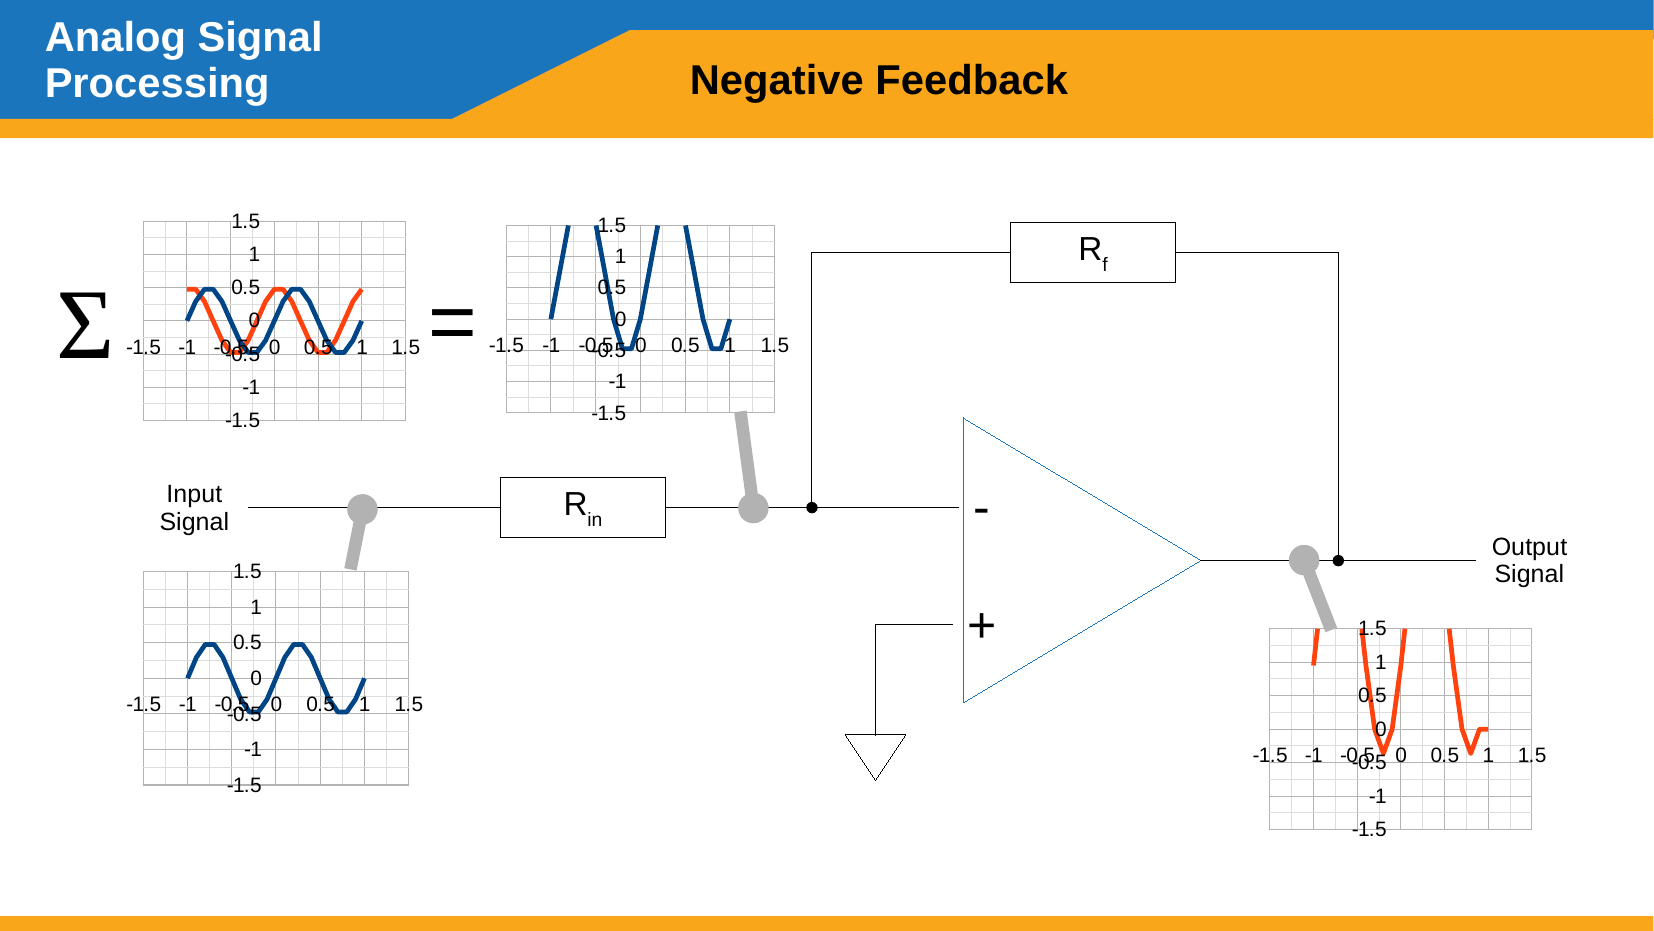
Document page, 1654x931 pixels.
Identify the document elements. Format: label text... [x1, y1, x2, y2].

text_box [0, 916, 1654, 931]
text_box Rf [1010, 222, 1176, 283]
text_box Output Signal [1475, 522, 1584, 598]
text_box [1332, 554, 1345, 567]
text_box Rin [500, 477, 666, 538]
text_box + [952, 589, 998, 661]
text_box = [426, 268, 482, 377]
chart [120, 555, 429, 802]
text_box [0, 30, 1654, 139]
text_box - [958, 471, 1004, 543]
text_box Input Signal [140, 469, 249, 545]
chart [120, 204, 426, 438]
text_box Negative Feedback [675, 33, 1516, 118]
text_box Σ [41, 262, 120, 417]
chart [1246, 612, 1553, 847]
text_box [806, 501, 818, 514]
chart [482, 209, 796, 430]
text_box Analog Signal Processing [30, 0, 541, 121]
